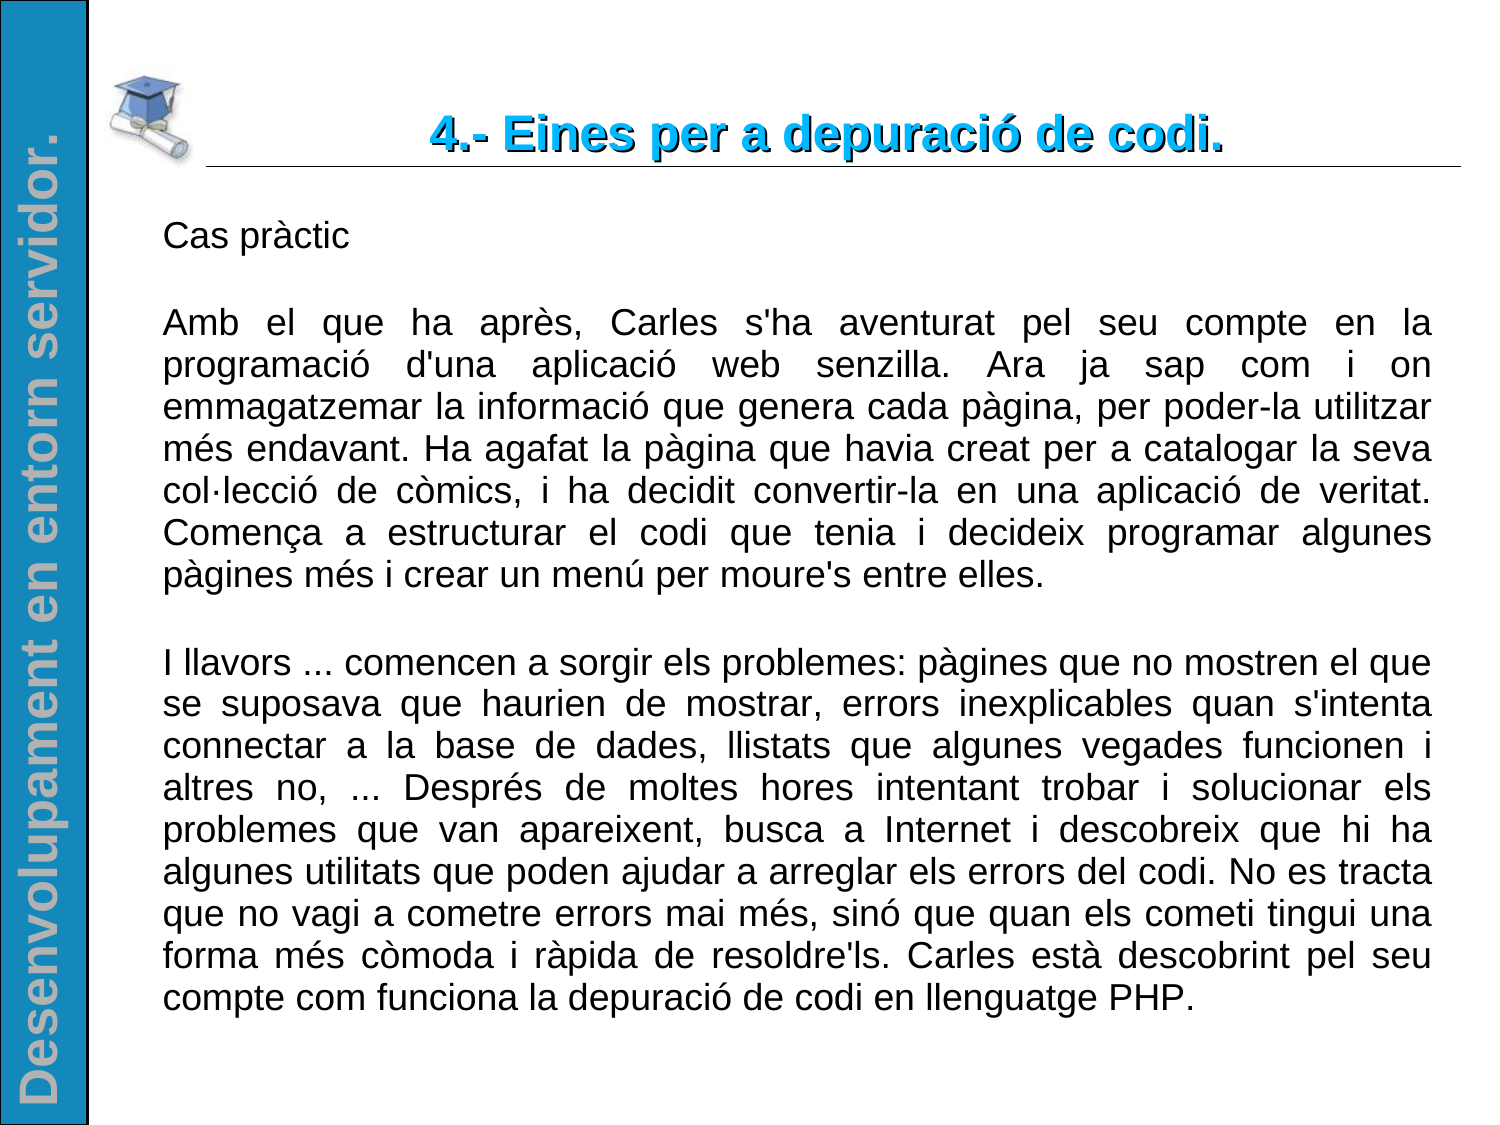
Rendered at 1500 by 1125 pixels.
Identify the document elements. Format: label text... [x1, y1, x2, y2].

text_box Cas pràctic Amb el que ha après, Carles s'ha aventurat pel seu compte en la programació d'una aplicació web senzilla. Ara ja sap com i on emmagatzemar la informació que genera cada pàgina, per poder-la utilitzar més endavant. Ha agafat la pàgina que havia creat per a catalogar la seva col·lecció de còmics, i ha decidit convertir-la en una aplicació de veritat. Comença a estructurar el codi que tenia i decideix programar algunes pàgines més i crear un menú per moure's entre elles. I llavors ... comencen a sorgir els problemes: pàgines que no mostren el que se suposava que haurien de mostrar, errors inexplicables quan s'intenta connectar a la base de dades, llistats que algunes vegades funcionen i altres no, ... Després de moltes hores intentant trobar i solucionar els problemes que van apareixent, busca a Internet i descobreix que hi ha algunes utilitats que poden ajudar a arreglar els errors del codi. No es tracta que no vagi a cometre errors mai més, sinó que quan els cometi tingui una forma més còmoda i ràpida de resoldre'ls. Carles està descobrint pel seu compte com funciona la depuració de codi en llenguatge PHP. [147, 206, 1447, 1027]
title 4.- Eines per a depuració de codi. [206, 88, 1447, 178]
picture [93, 61, 206, 174]
